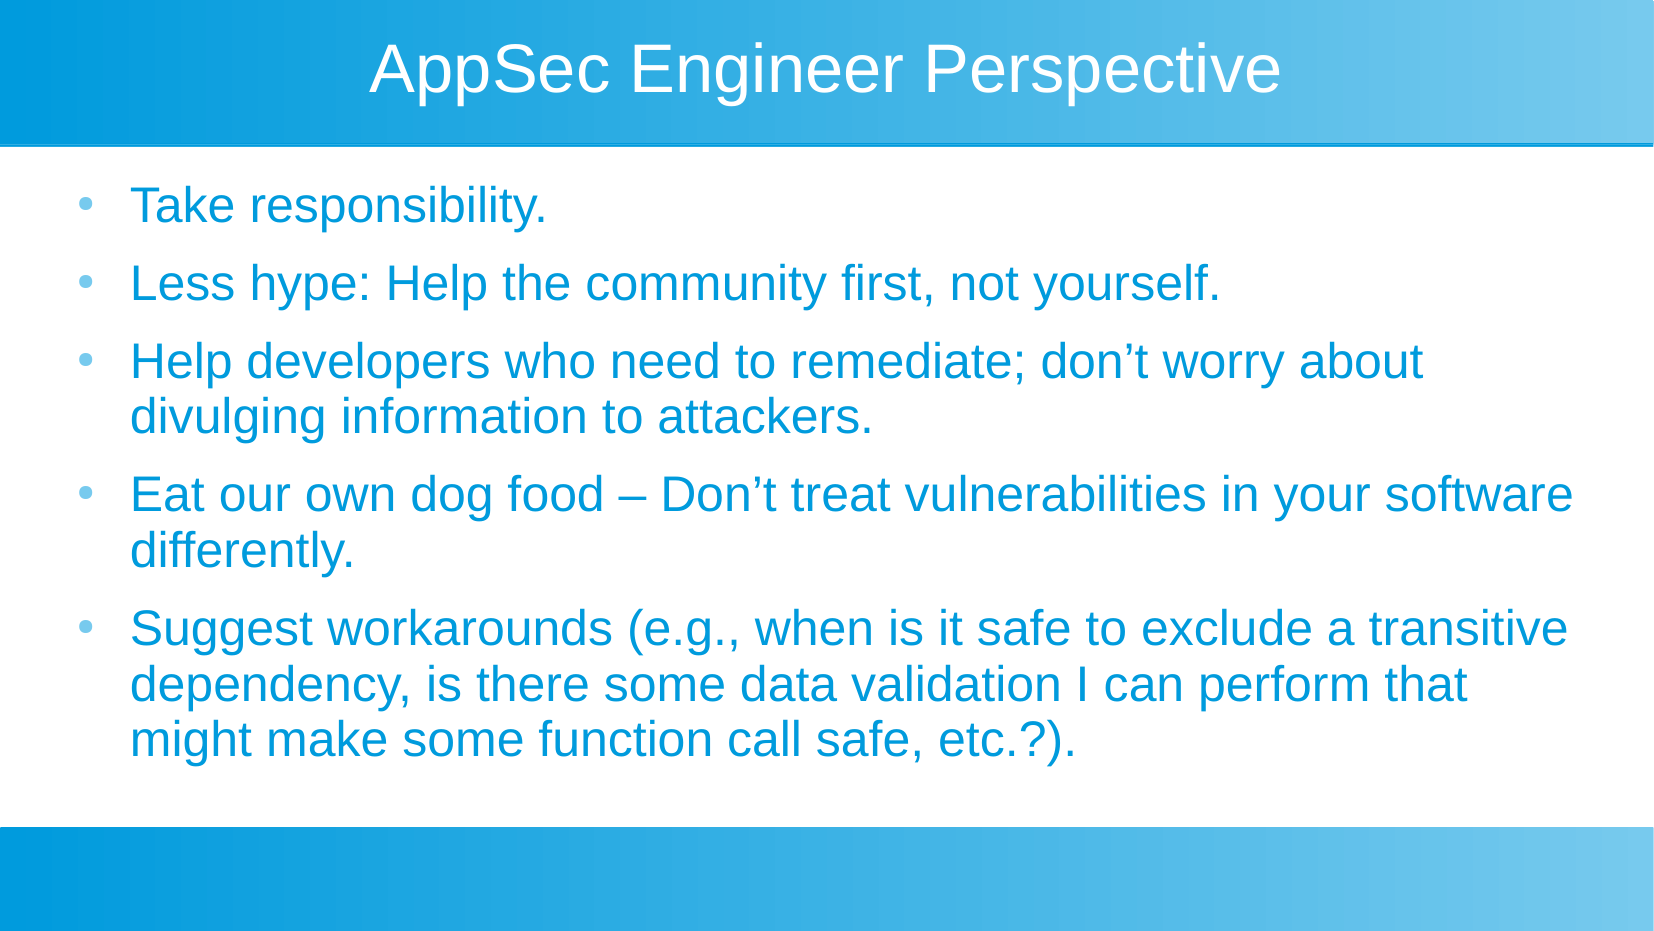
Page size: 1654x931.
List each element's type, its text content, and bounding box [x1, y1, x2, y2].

title AppSec Engineer Perspective [59, 29, 1595, 108]
list Take responsibility. Less hype: Help the community first, not yourself. Help developers who need to remediate; don’t worry about divulging information to attackers. Eat our own dog food – Don’t treat vulnerabilities in your software differently. Suggest workarounds (e.g., when is it safe to exclude a transitive dependency, is there some data validation I can perform that might make some function call safe, etc.?). [59, 177, 1595, 768]
